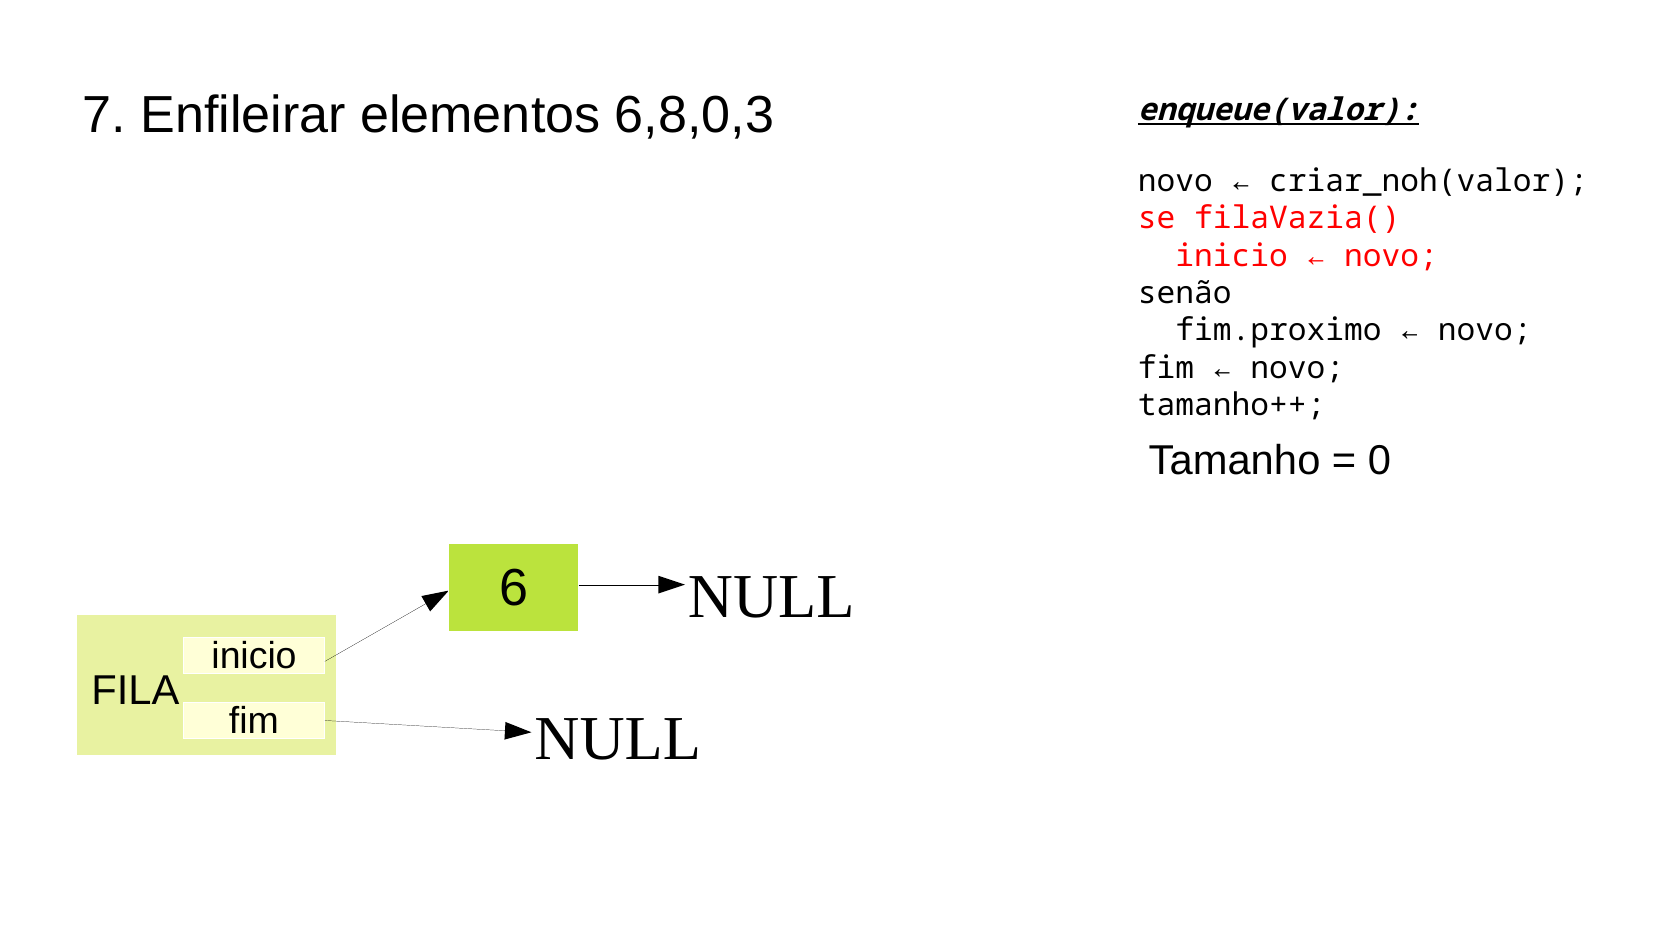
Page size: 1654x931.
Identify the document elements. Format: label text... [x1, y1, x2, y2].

text_box Tamanho = 0 [1133, 429, 1418, 491]
text_box [76, 614, 337, 660]
text_box enqueue(valor): novo ← criar_noh(valor); se filaVazia() inicio ← novo; senão fim.proximo ← novo; fim ← novo; tamanho++; [1123, 81, 1613, 430]
text_box NULL [673, 554, 875, 632]
title 7. Enfileirar elementos 6,8,0,3 [82, 37, 1571, 193]
text_box [195, 656, 337, 721]
text_box 6 [448, 543, 579, 632]
text_box [76, 721, 337, 756]
text_box inicio [183, 637, 325, 674]
text_box FILA [76, 659, 195, 721]
text_box fim [183, 702, 325, 739]
text_box NULL [519, 696, 721, 775]
